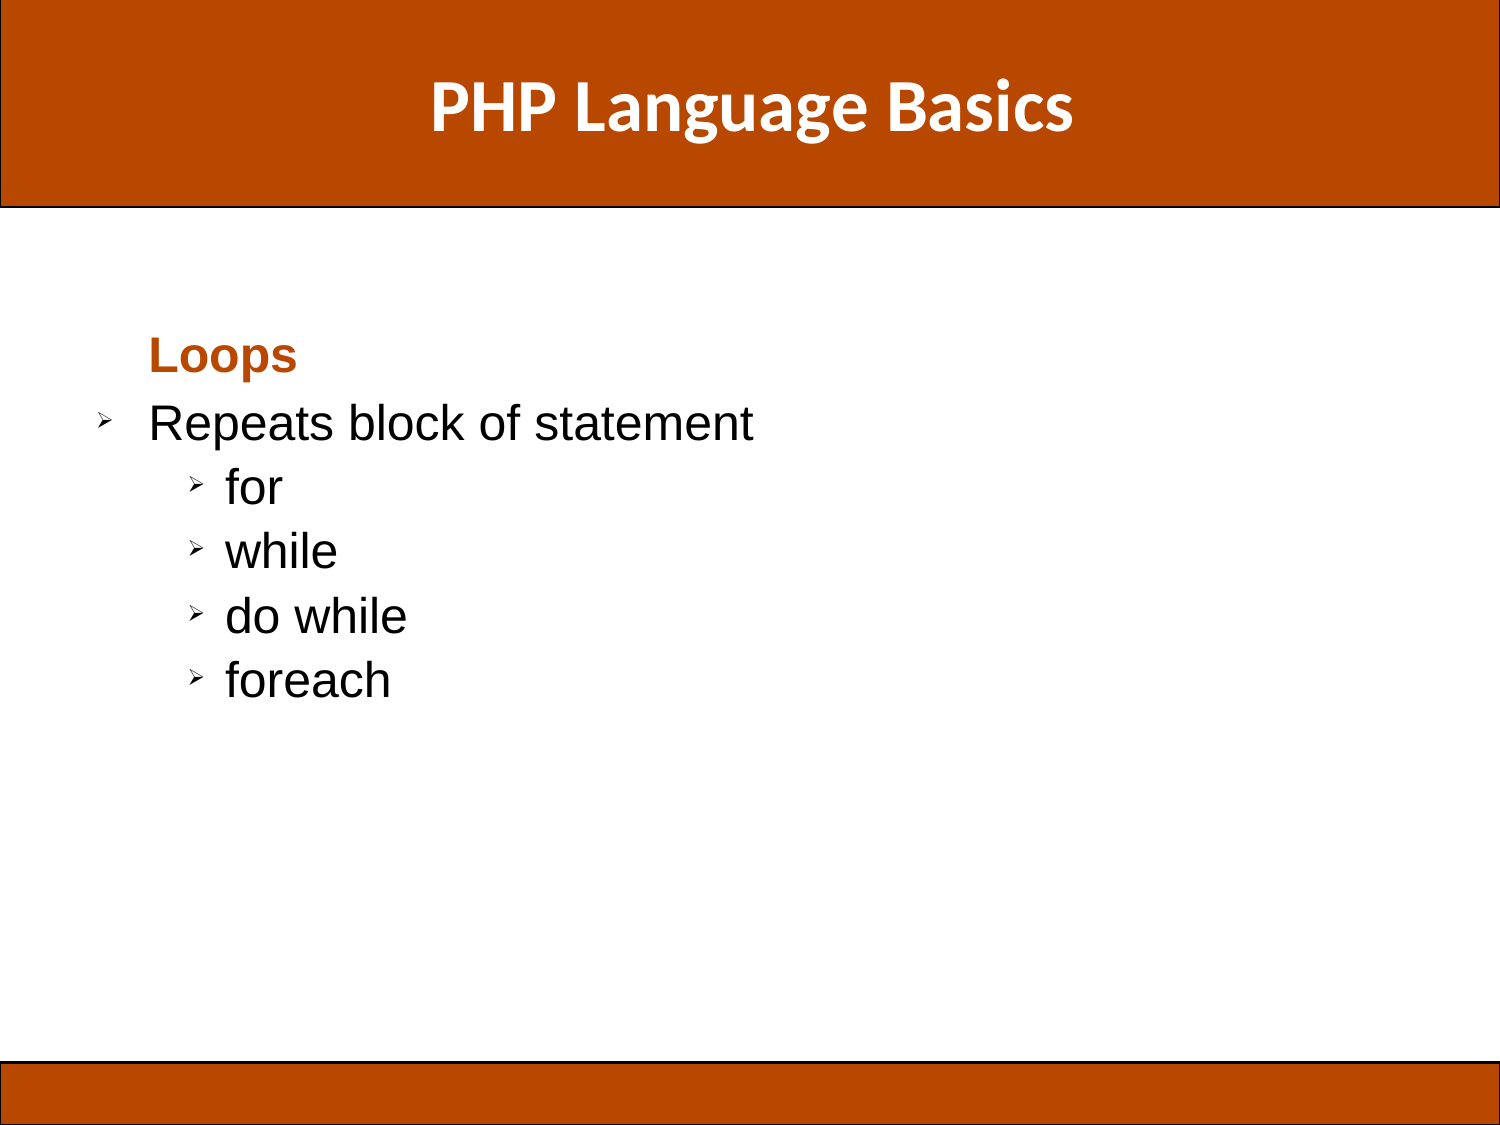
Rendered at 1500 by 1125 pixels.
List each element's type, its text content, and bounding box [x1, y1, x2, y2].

list Loops Repeats block of statement for while do while foreach [37, 330, 1418, 1085]
text_box PHP Language Basics [295, 66, 1211, 154]
